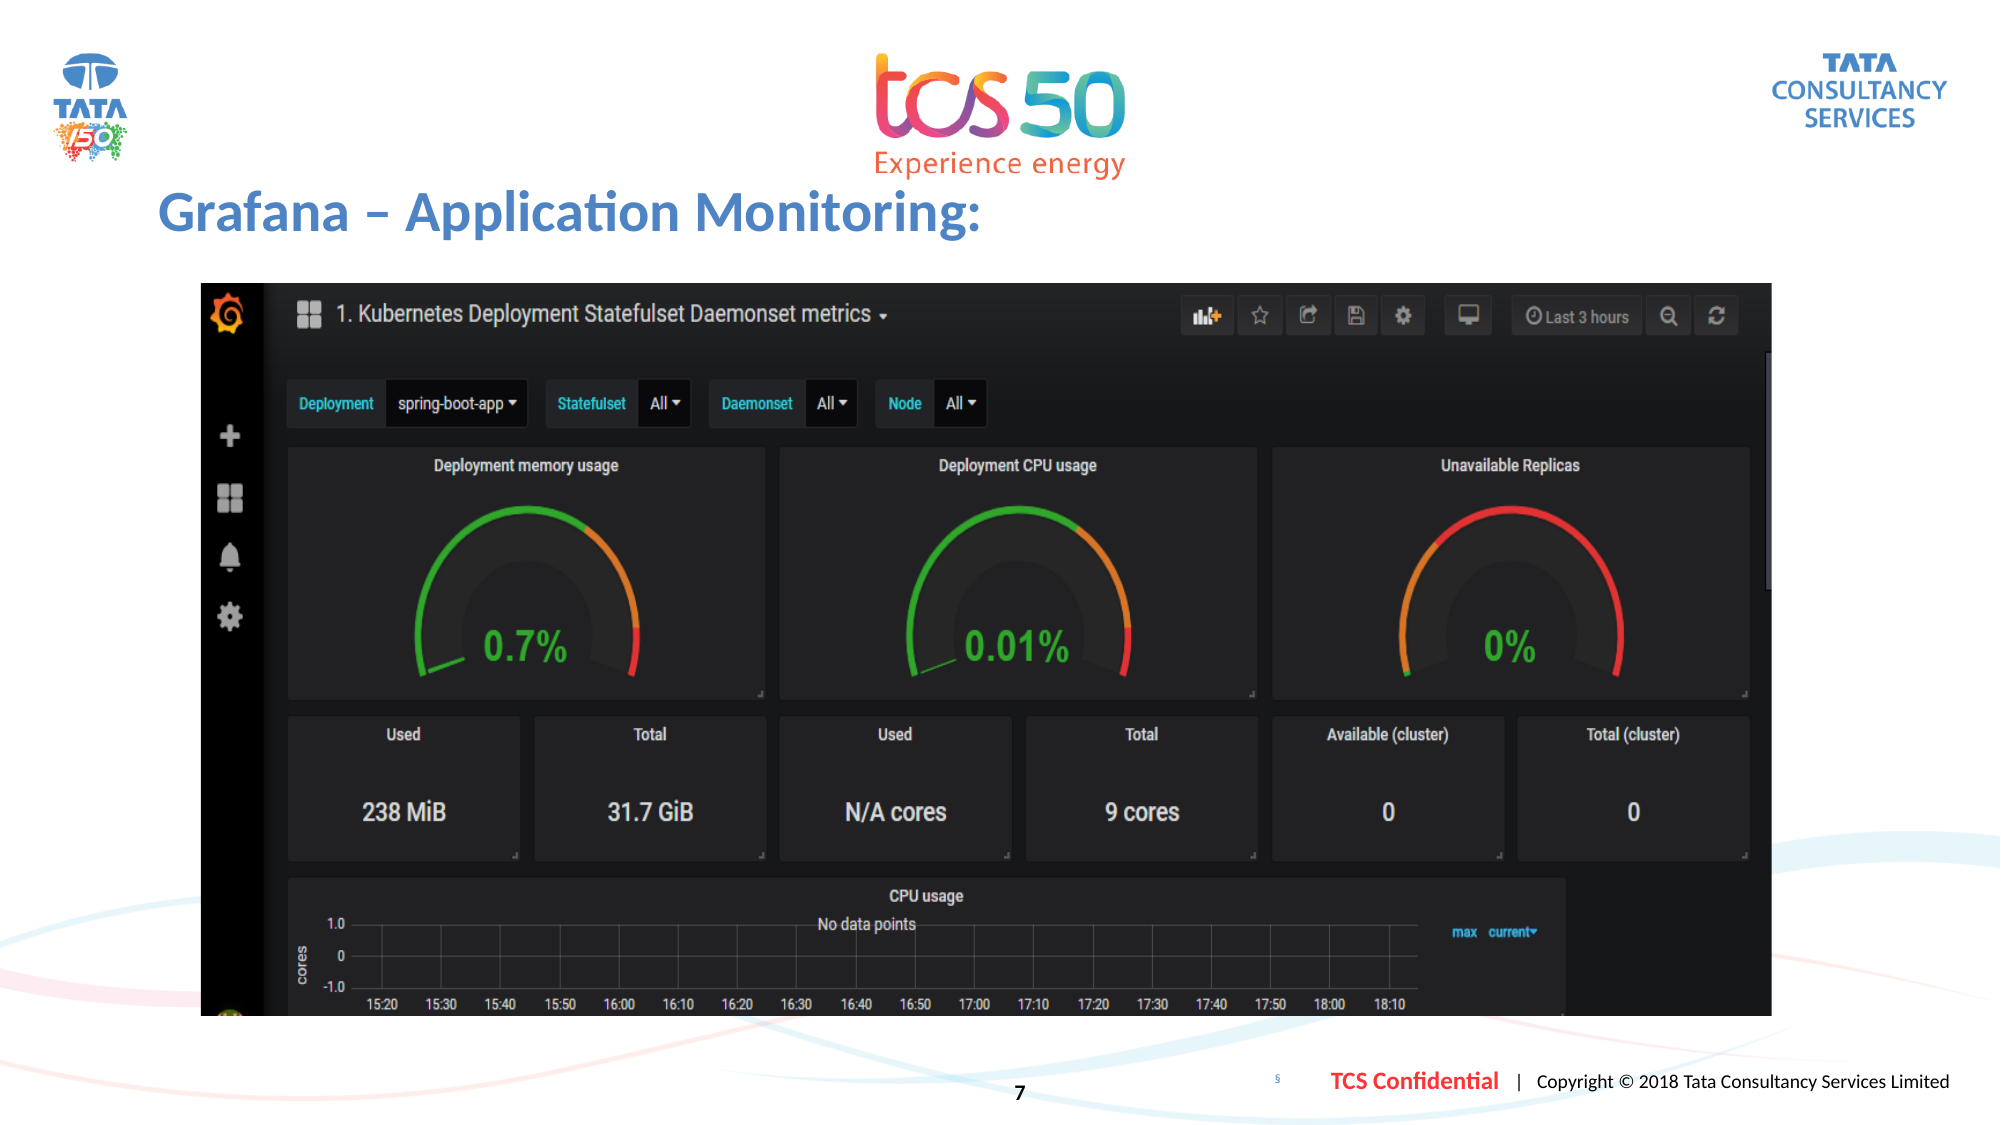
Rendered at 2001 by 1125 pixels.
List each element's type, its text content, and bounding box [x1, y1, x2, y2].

title Grafana – Application Monitoring: [159, 172, 1725, 260]
picture [0, 283, 2000, 1125]
picture [0, 0, 2000, 205]
list TCS Confidential [1259, 1057, 1536, 1091]
